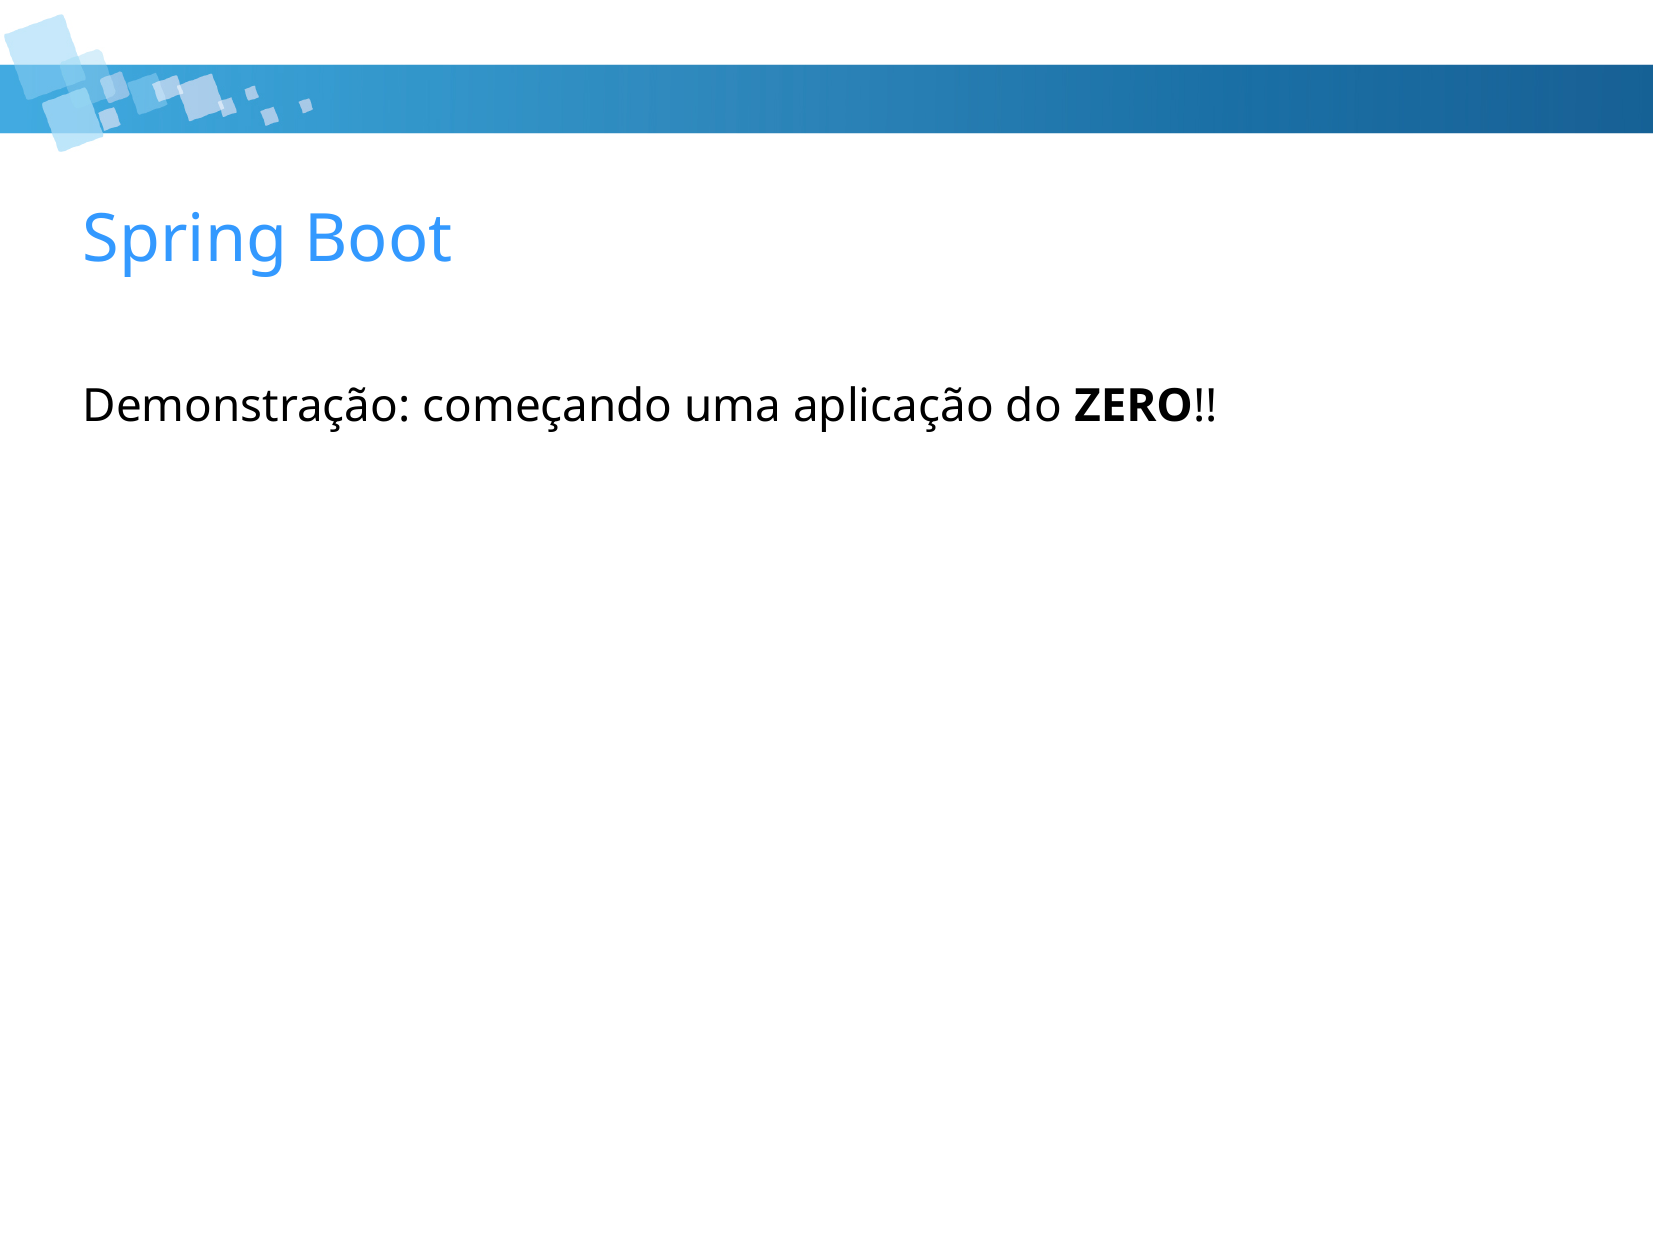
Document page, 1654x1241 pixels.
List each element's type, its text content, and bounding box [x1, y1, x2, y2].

list Demonstração: começando uma aplicação do ZERO!! [82, 372, 1571, 1093]
picture [0, 0, 1653, 1238]
title Spring Boot [82, 132, 1571, 340]
